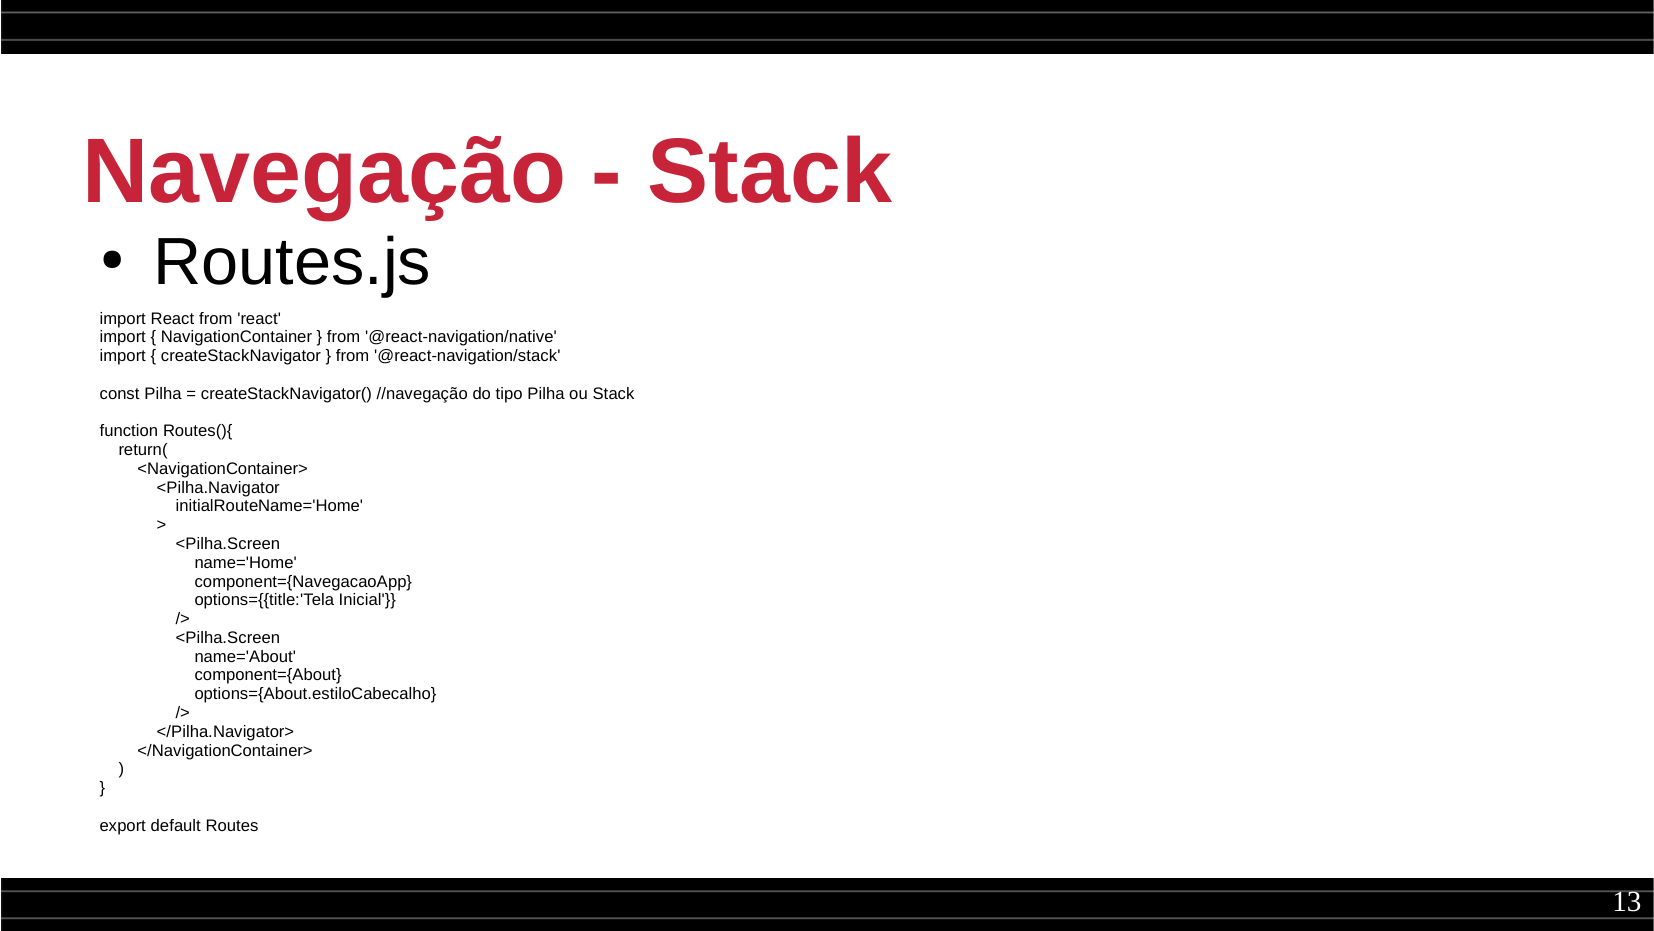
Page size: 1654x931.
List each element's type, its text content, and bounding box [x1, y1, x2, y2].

list Routes.js [82, 224, 1571, 710]
text_box import React from 'react' import { NavigationContainer } from '@react-navigation/native' import { createStackNavigator } from '@react-navigation/stack' const Pilha = createStackNavigator() //navegação do tipo Pilha ou Stack function Routes(){ return( <NavigationContainer> <Pilha.Navigator initialRouteName='Home' > <Pilha.Screen name='Home' component={NavegacaoApp} options={{title:'Tela Inicial'}} /> <Pilha.Screen name='About' component={About} options={About.estiloCabecalho} /> </Pilha.Navigator> </NavigationContainer> ) } export default Routes [84, 301, 1605, 843]
title Navegação - Stack [82, 92, 1571, 224]
picture [1, 0, 1654, 54]
picture [1, 878, 1654, 931]
